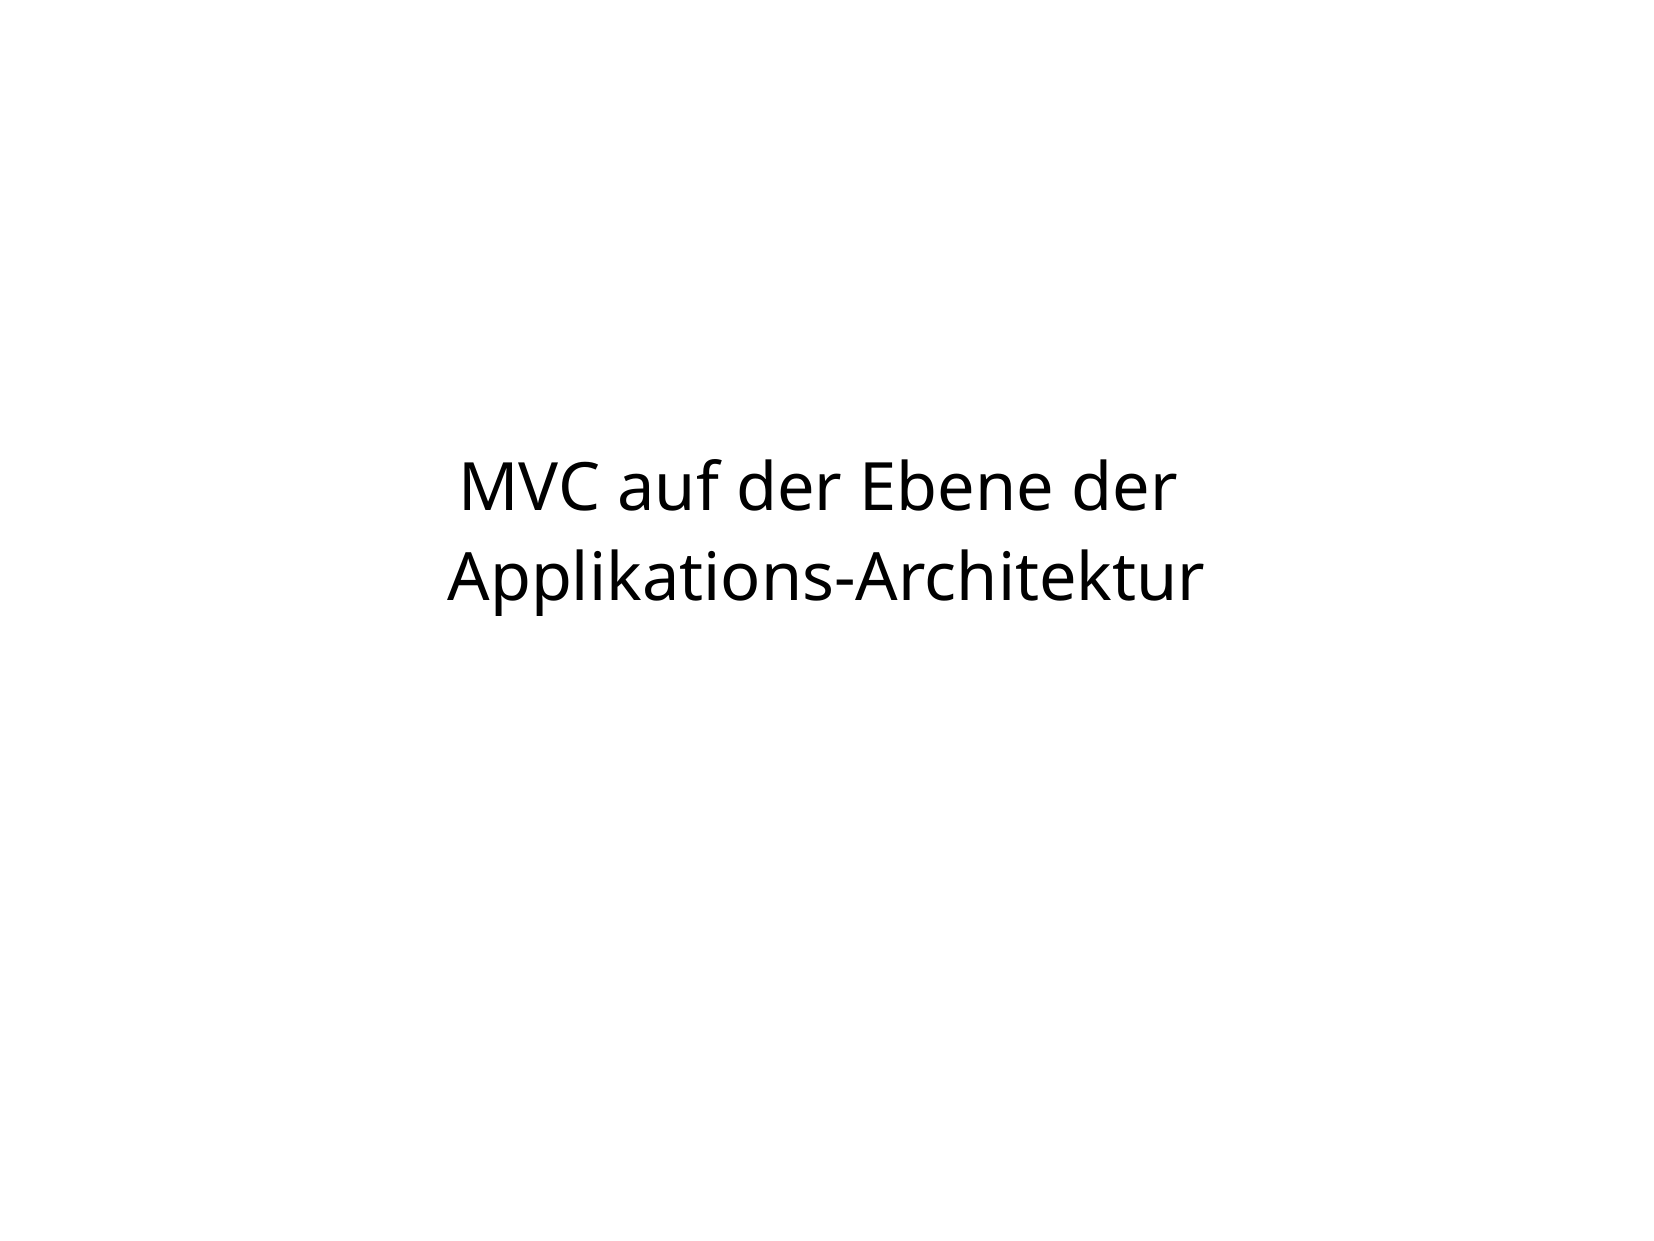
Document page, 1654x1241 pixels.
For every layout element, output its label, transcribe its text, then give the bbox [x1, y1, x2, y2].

subtitle MVC auf der Ebene der Applikations-Architektur [82, 49, 1571, 1010]
